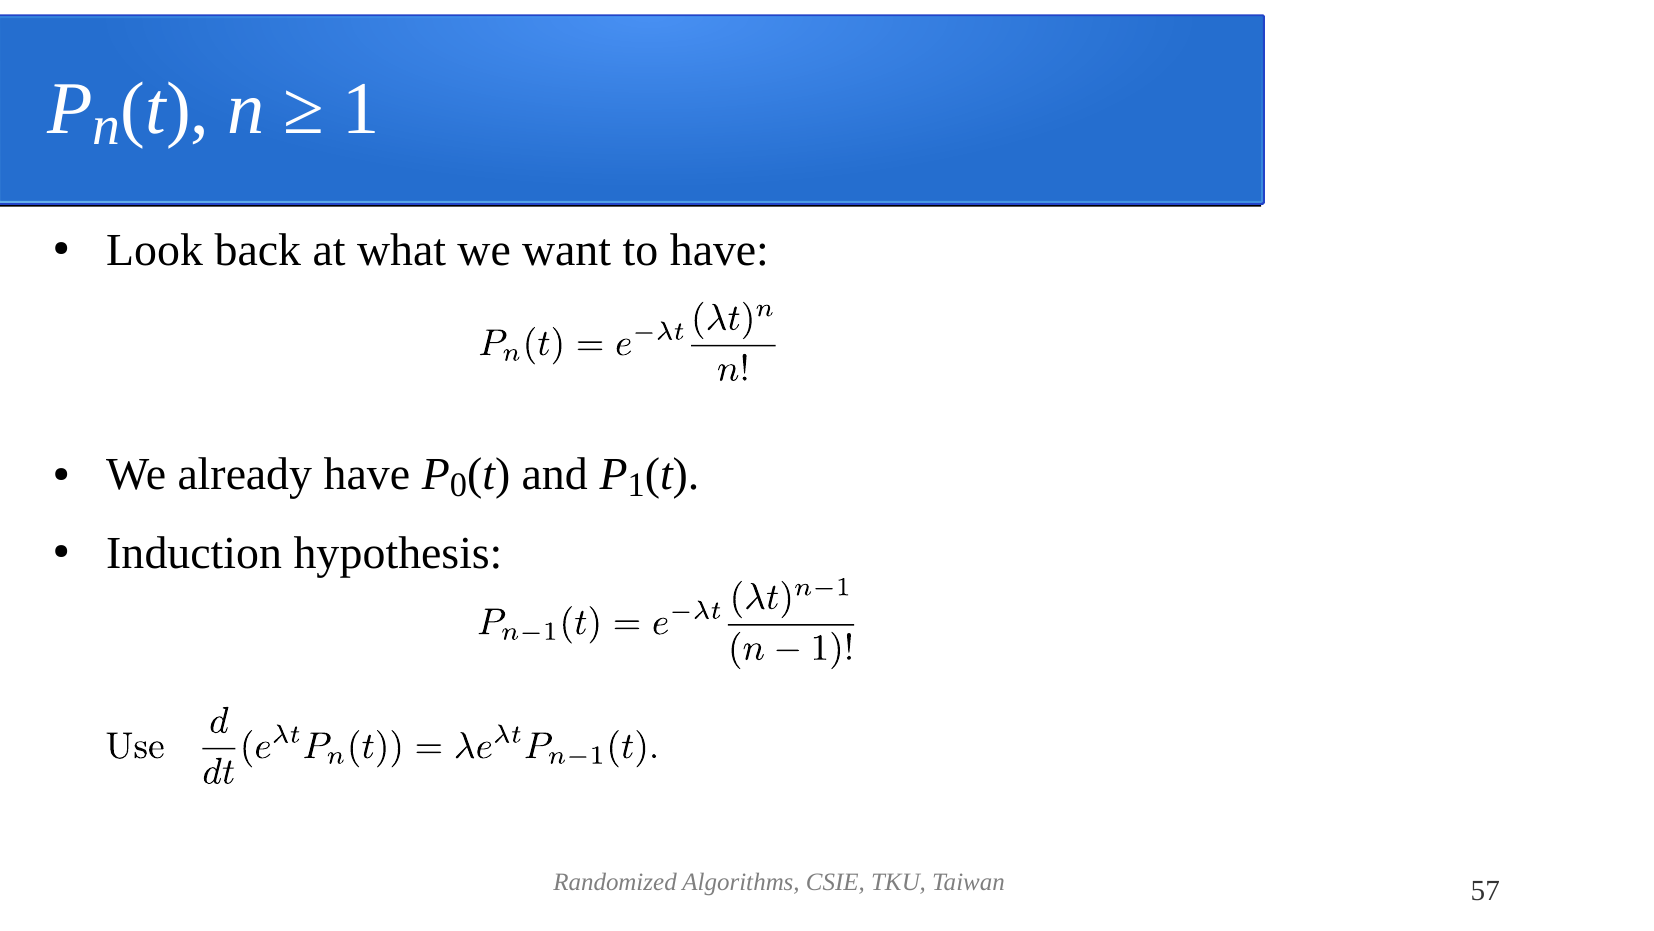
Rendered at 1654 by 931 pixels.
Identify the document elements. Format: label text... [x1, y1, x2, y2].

picture [103, 705, 658, 786]
title Pn(t), n ≥ 1 [47, 35, 1199, 189]
picture [476, 577, 855, 670]
picture [476, 300, 778, 383]
list Look back at what we want to have: We already have P0(t) and P1(t). Induction hypothesis: [35, 224, 1524, 764]
